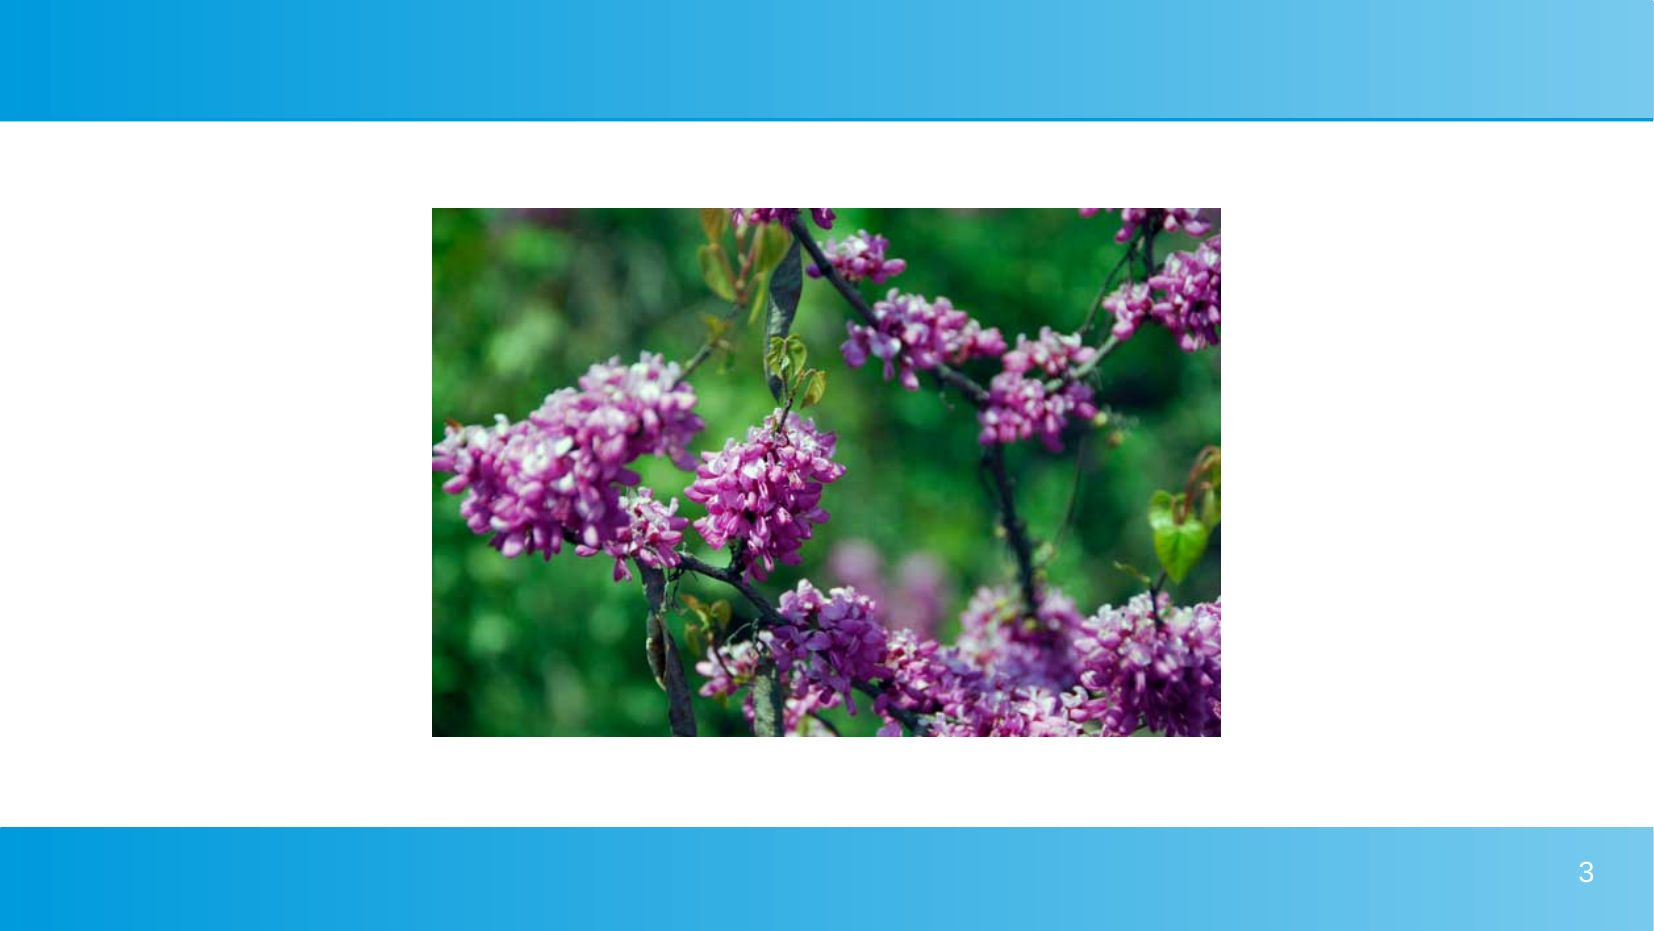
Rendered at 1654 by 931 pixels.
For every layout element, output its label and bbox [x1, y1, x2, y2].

picture [432, 208, 1221, 737]
